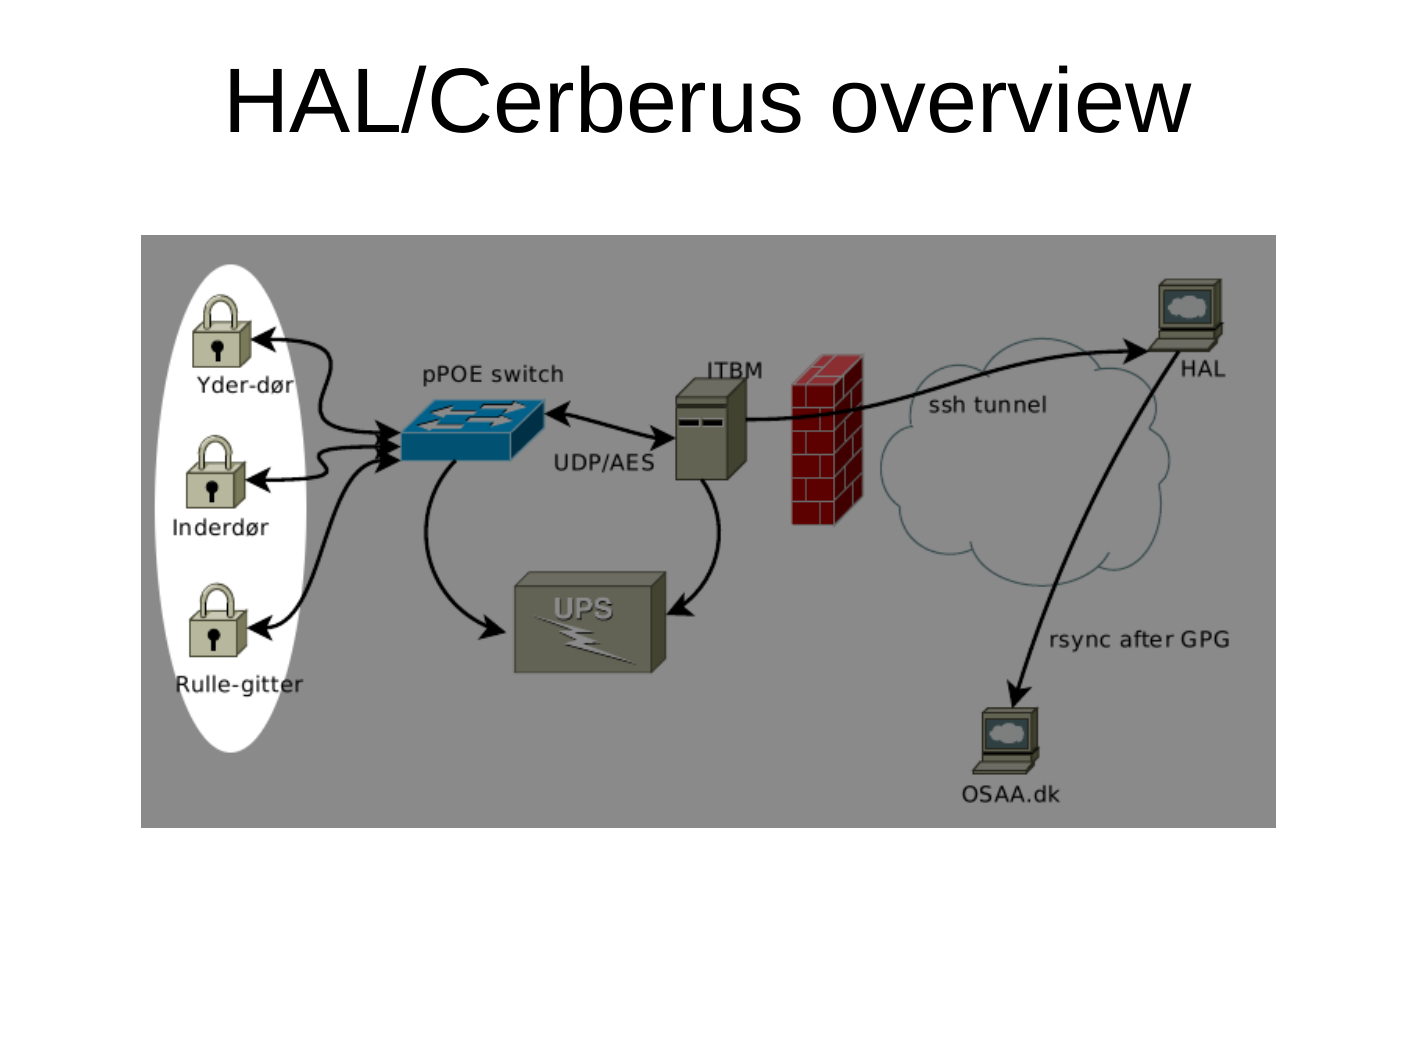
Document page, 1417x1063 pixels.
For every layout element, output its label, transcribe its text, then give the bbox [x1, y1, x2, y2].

picture [141, 235, 1276, 828]
text_box HAL/Cerberus overview [70, 42, 1346, 172]
